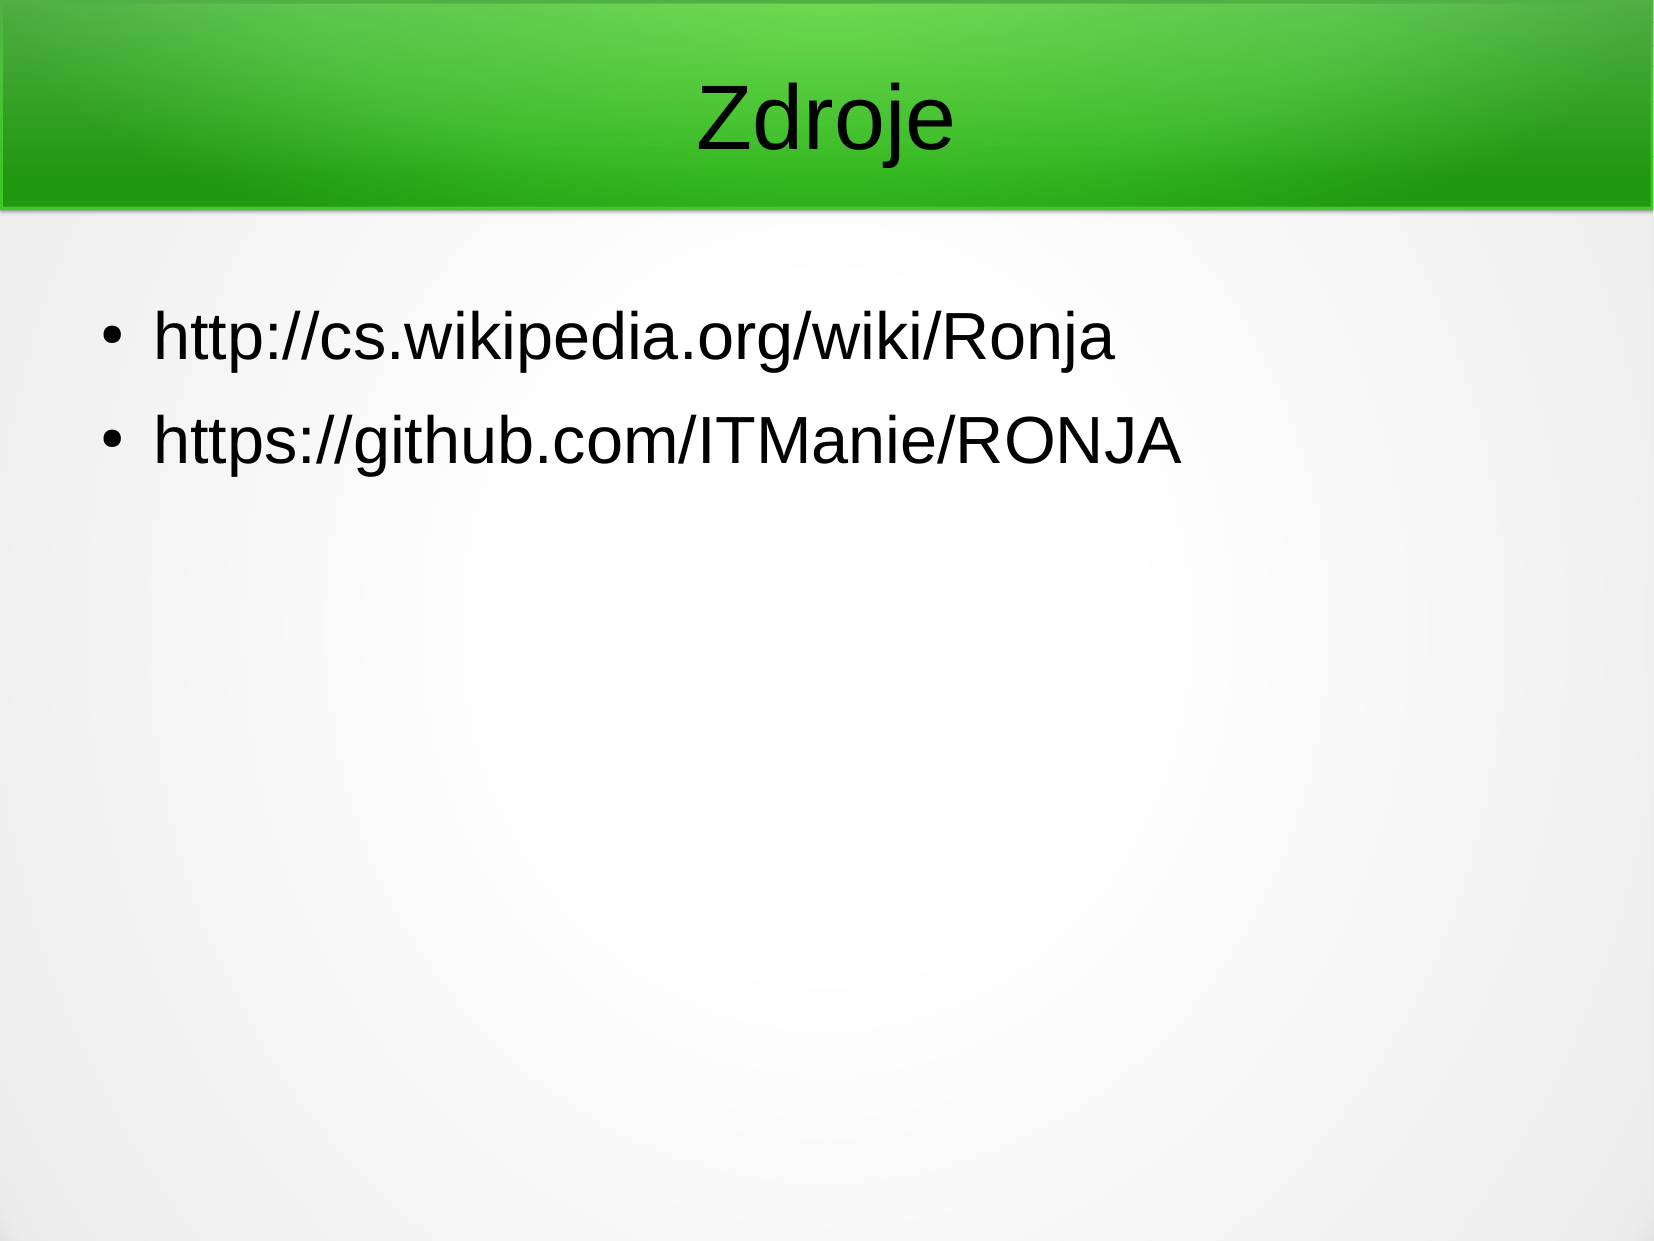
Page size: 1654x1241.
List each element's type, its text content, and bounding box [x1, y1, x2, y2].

title Zdroje [82, 47, 1571, 189]
list http://cs.wikipedia.org/wiki/Ronja https://github.com/ITManie/RONJA [82, 299, 1571, 1019]
